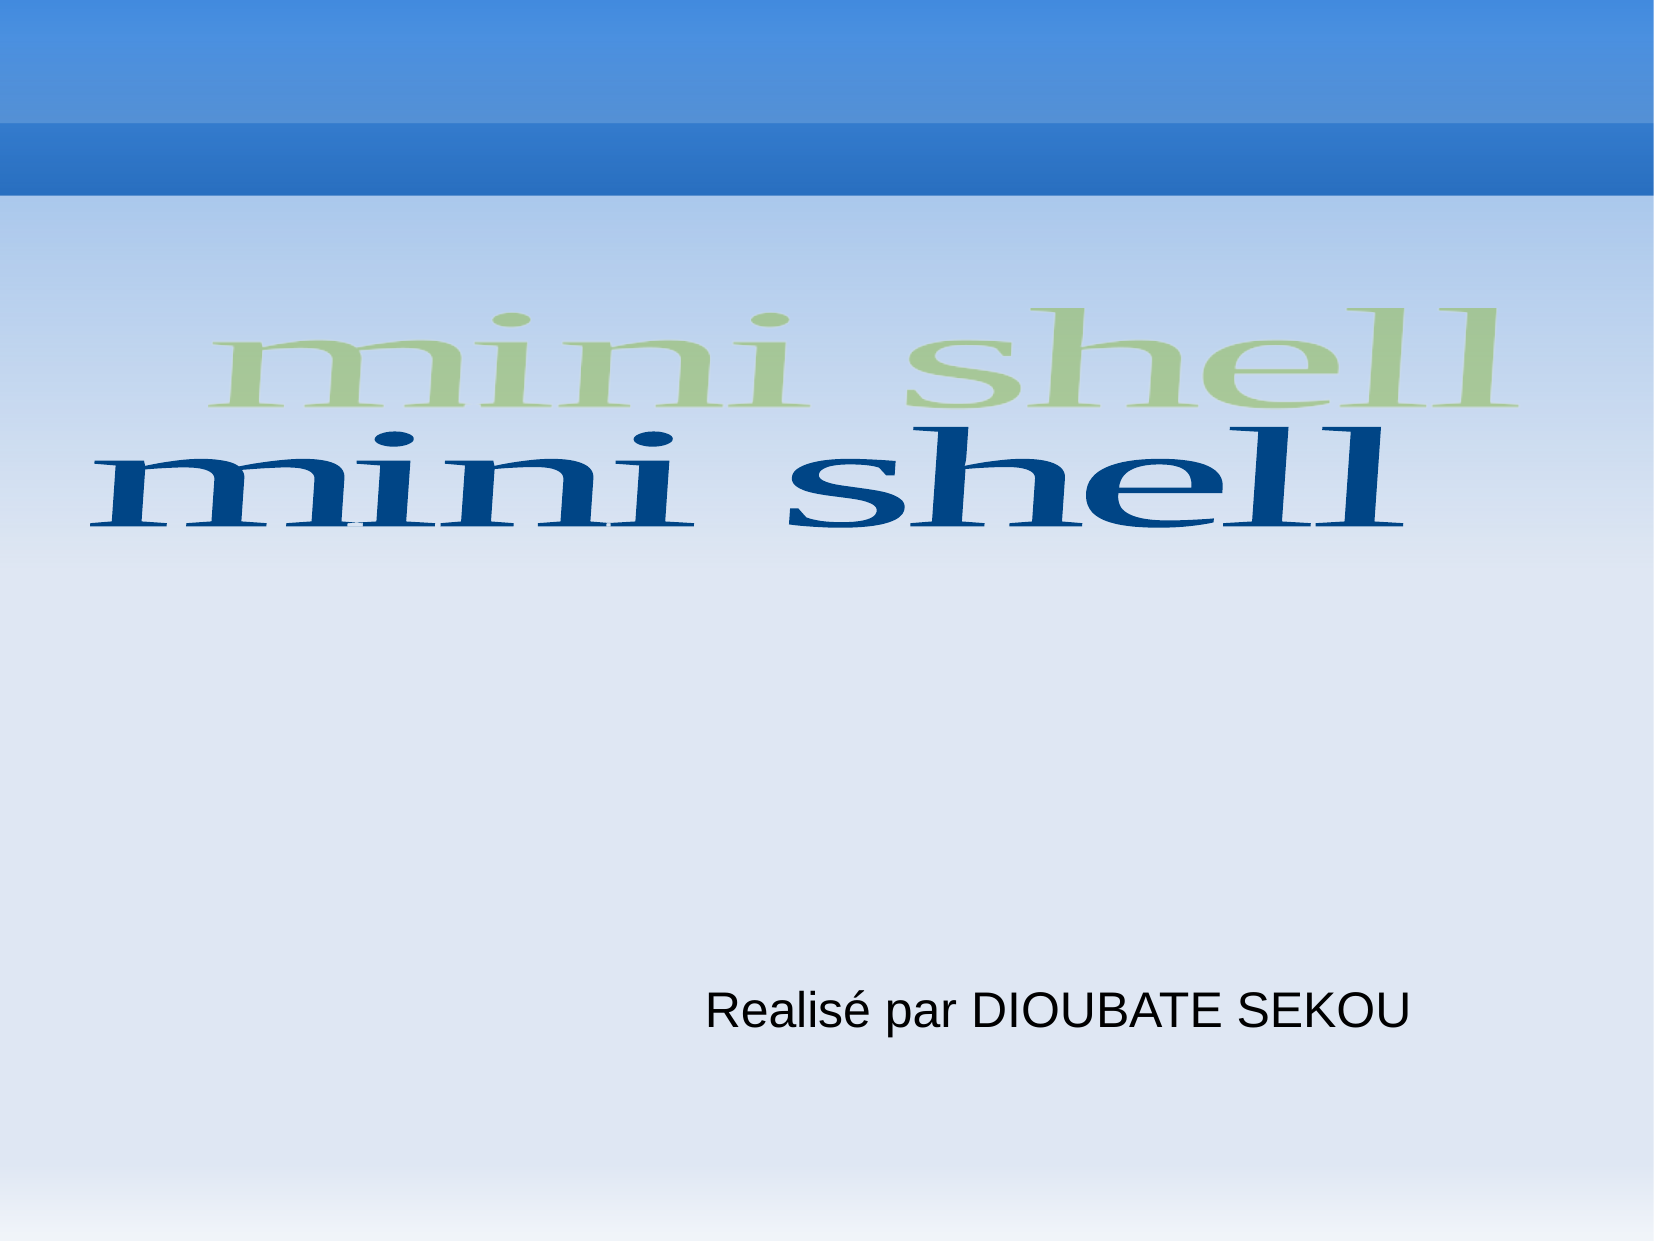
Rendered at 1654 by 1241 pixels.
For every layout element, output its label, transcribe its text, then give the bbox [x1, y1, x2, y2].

text_box mini shell [1315, 426, 1404, 527]
text_box mini shell [633, 431, 673, 447]
text_box mini shell [374, 431, 414, 447]
text_box mini shell [1086, 458, 1223, 528]
text_box mini shell [788, 458, 905, 528]
picture [0, 0, 1654, 1241]
text_box mini shell [1223, 426, 1311, 527]
text_box mini shell [440, 458, 695, 527]
text_box Realisé par DIOUBATE SEKOU [690, 975, 1488, 1089]
text_box mini shell [910, 426, 1083, 527]
text_box mini shell [90, 458, 436, 527]
